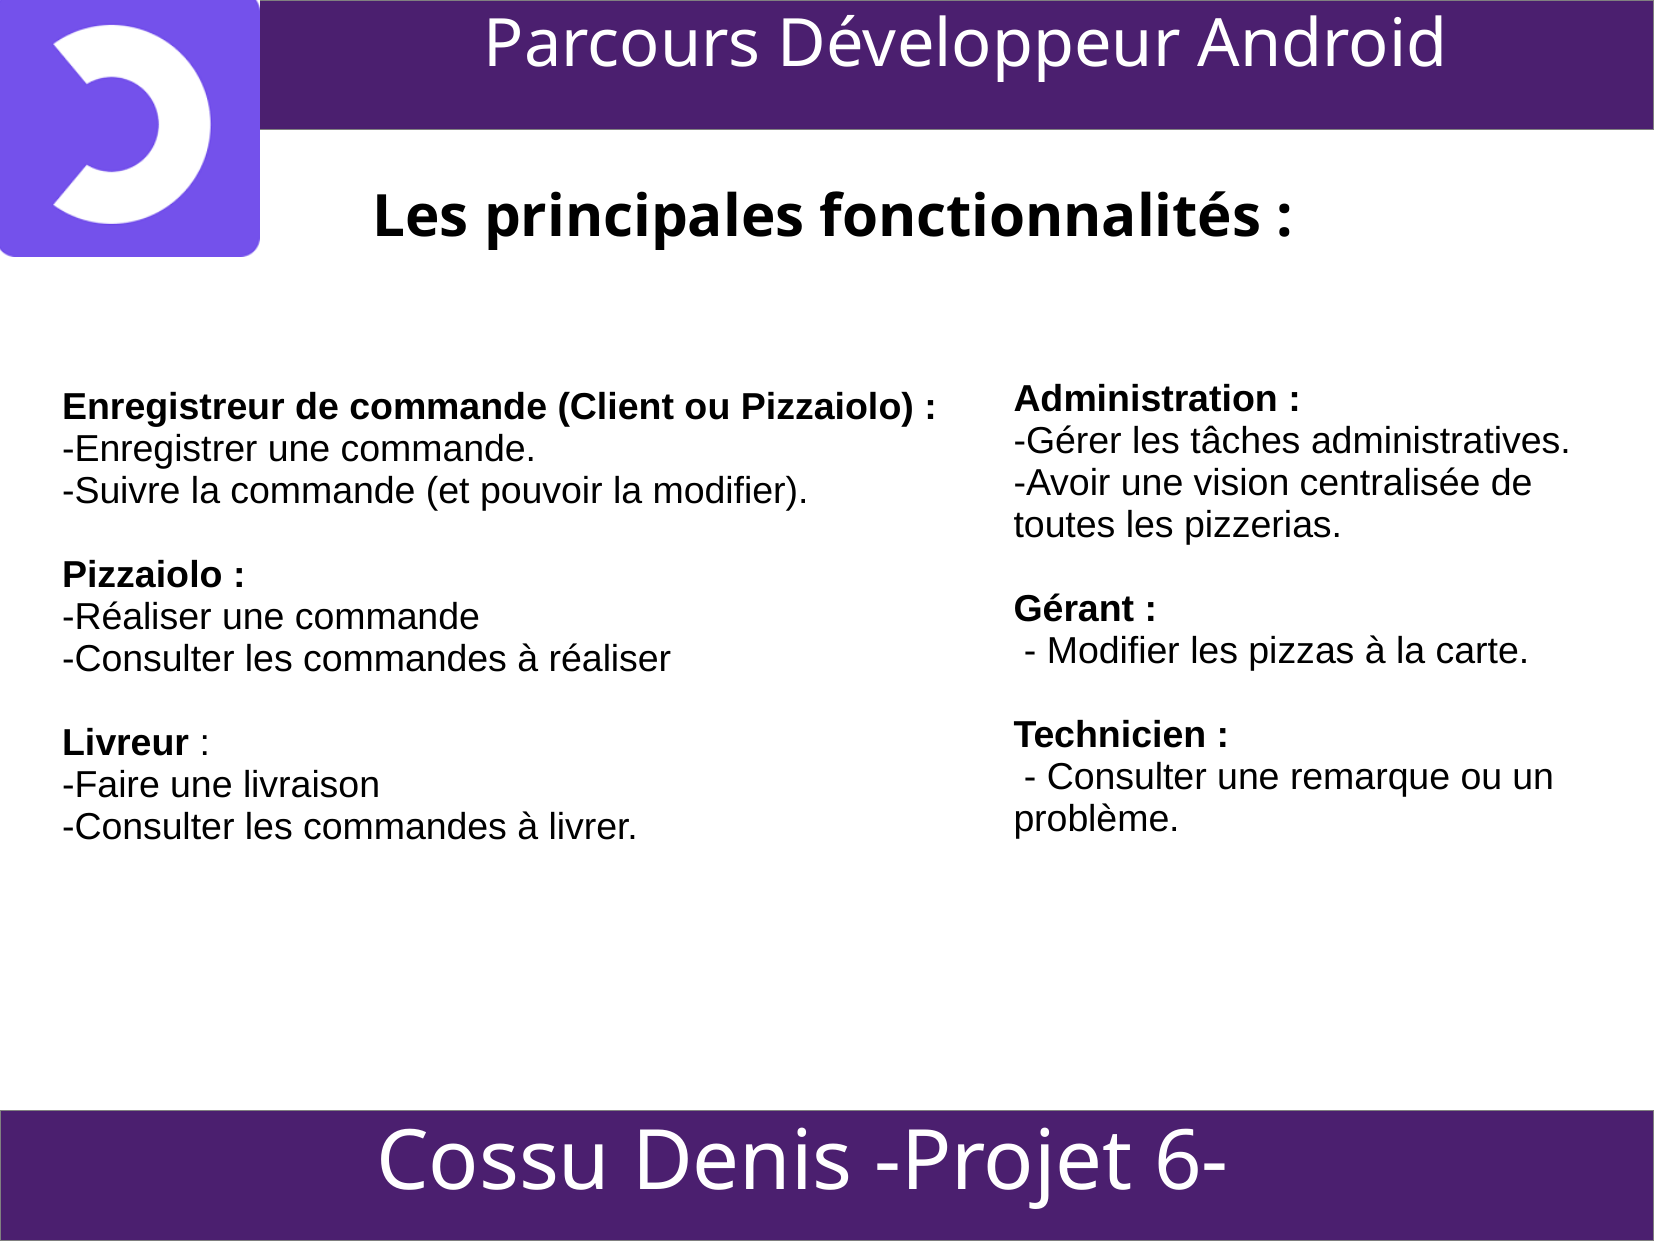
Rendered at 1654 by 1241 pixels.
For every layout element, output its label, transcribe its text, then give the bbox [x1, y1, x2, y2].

picture [0, 0, 260, 257]
text_box Enregistreur de commande (Client ou Pizzaiolo) : -Enregistrer une commande. -Suivre la commande (et pouvoir la modifier). Pizzaiolo : -Réaliser une commande -Consulter les commandes à réaliser Livreur : -Faire une livraison -Consulter les commandes à livrer. [47, 377, 998, 910]
text_box Les principales fonctionnalités : [342, 167, 1654, 745]
text_box Administration : -Gérer les tâches administratives. -Avoir une vision centralisée de toutes les pizzerias. Gérant : - Modifier les pizzas à la carte. Technicien : - Consulter une remarque ou un problème. [998, 328, 1637, 1015]
